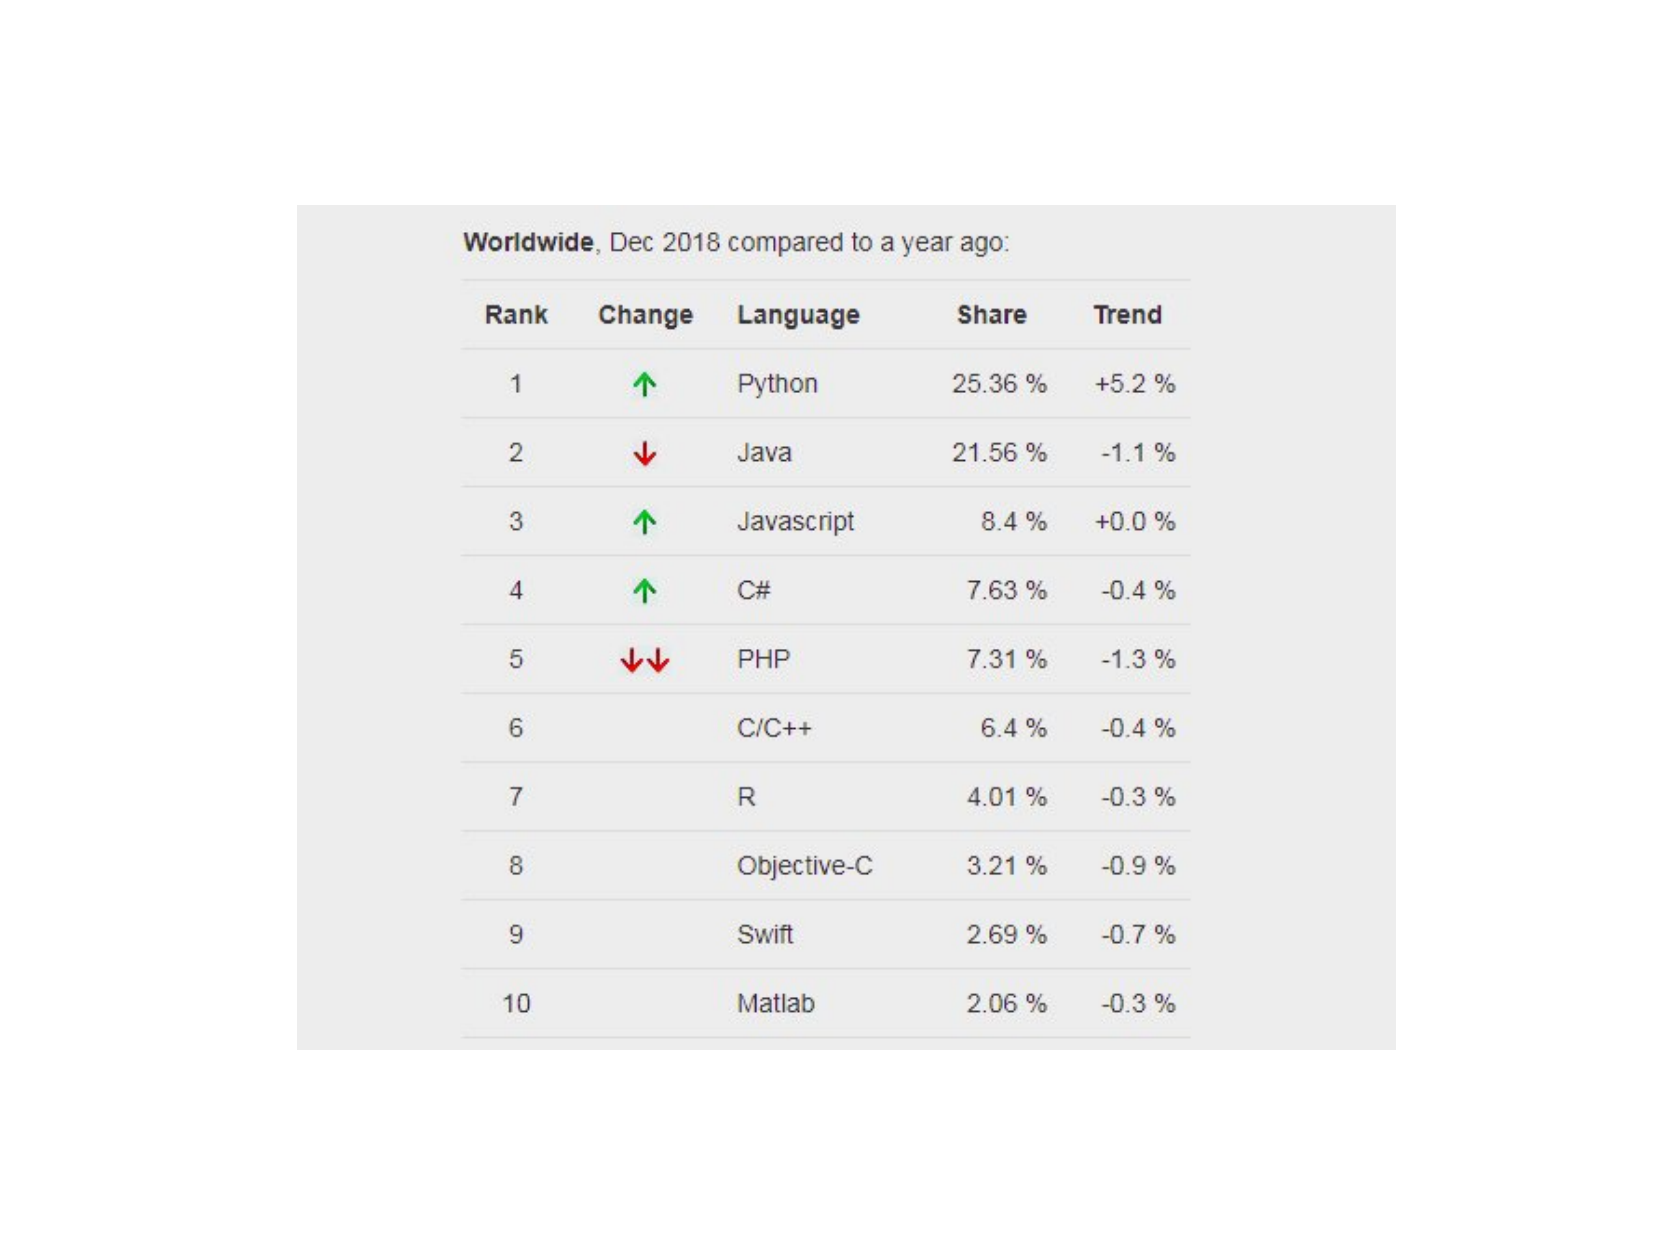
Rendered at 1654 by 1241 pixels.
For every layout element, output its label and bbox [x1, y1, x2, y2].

picture [297, 205, 1396, 1051]
